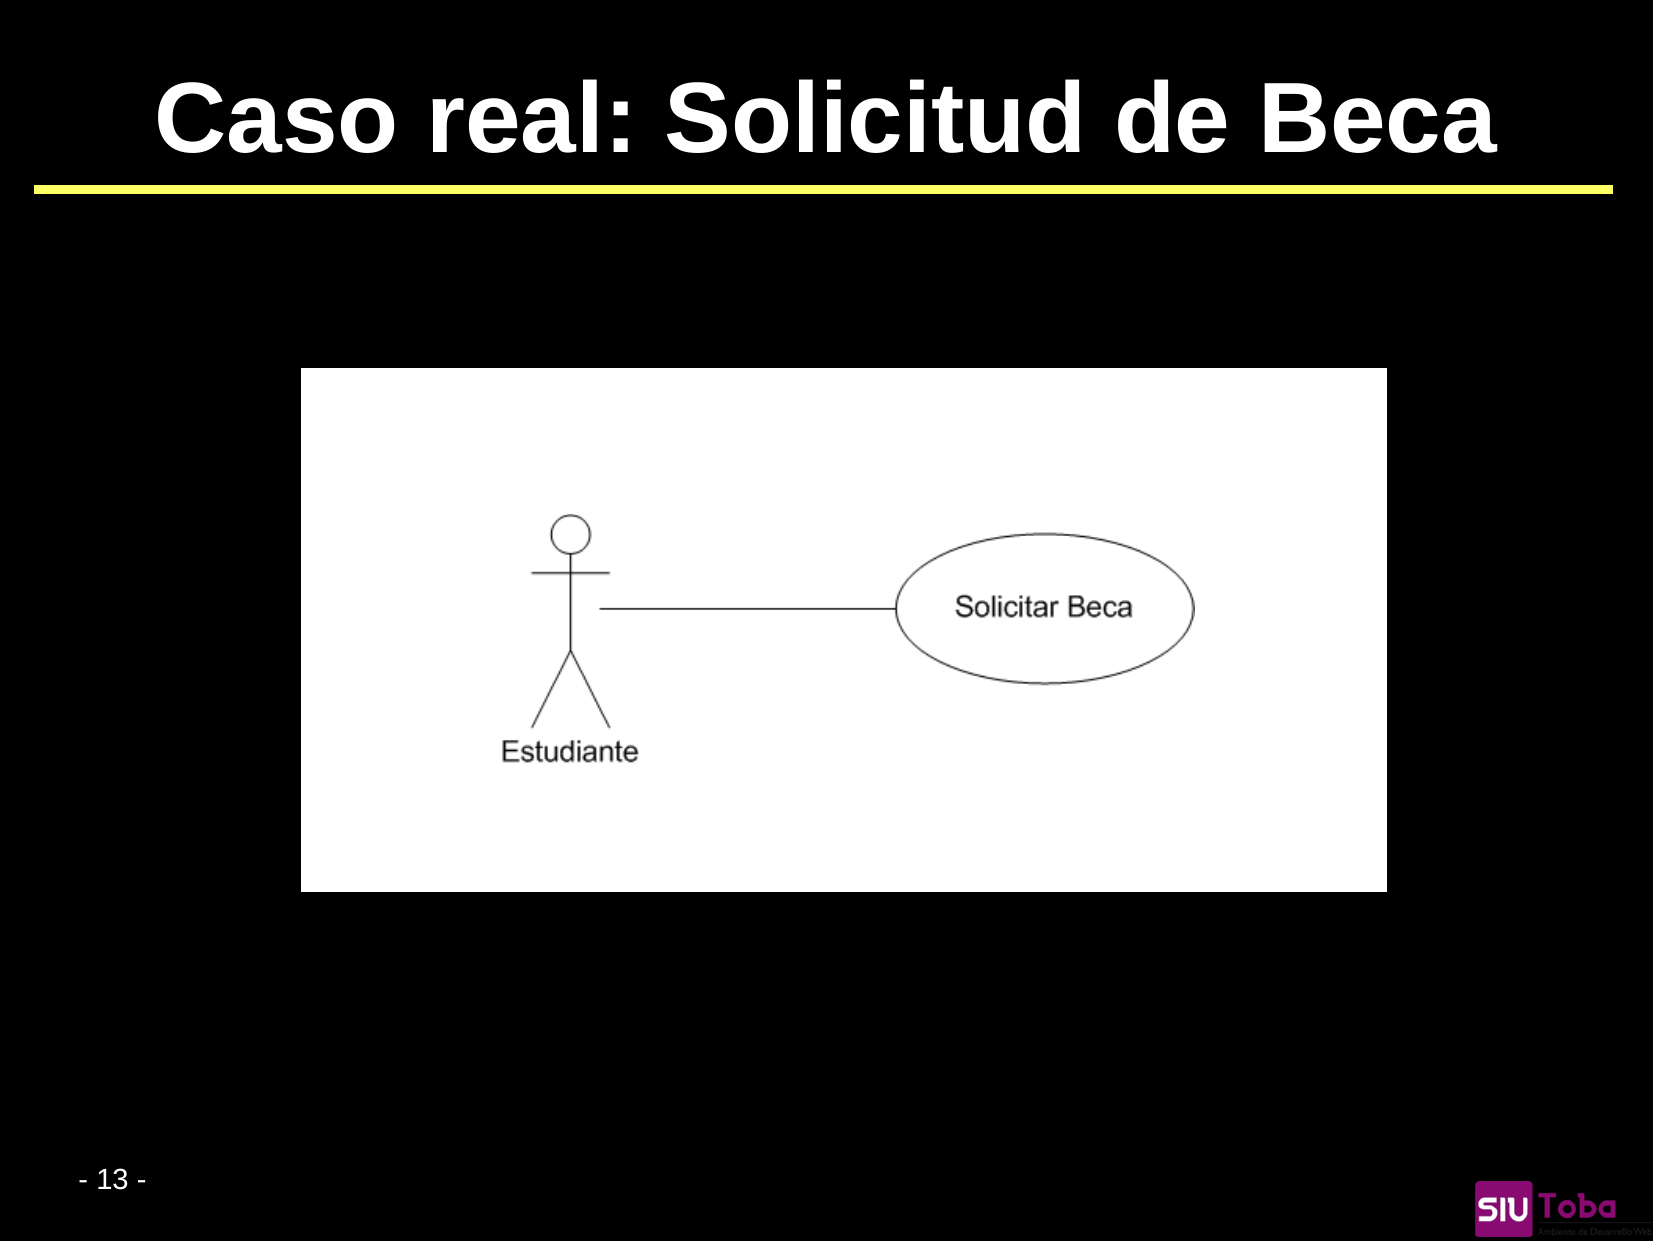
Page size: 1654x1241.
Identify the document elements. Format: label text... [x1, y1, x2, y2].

picture [501, 514, 1195, 772]
text_box [300, 367, 1388, 893]
picture [1475, 1181, 1652, 1237]
title Caso real: Solicitud de Beca [58, 47, 1594, 188]
